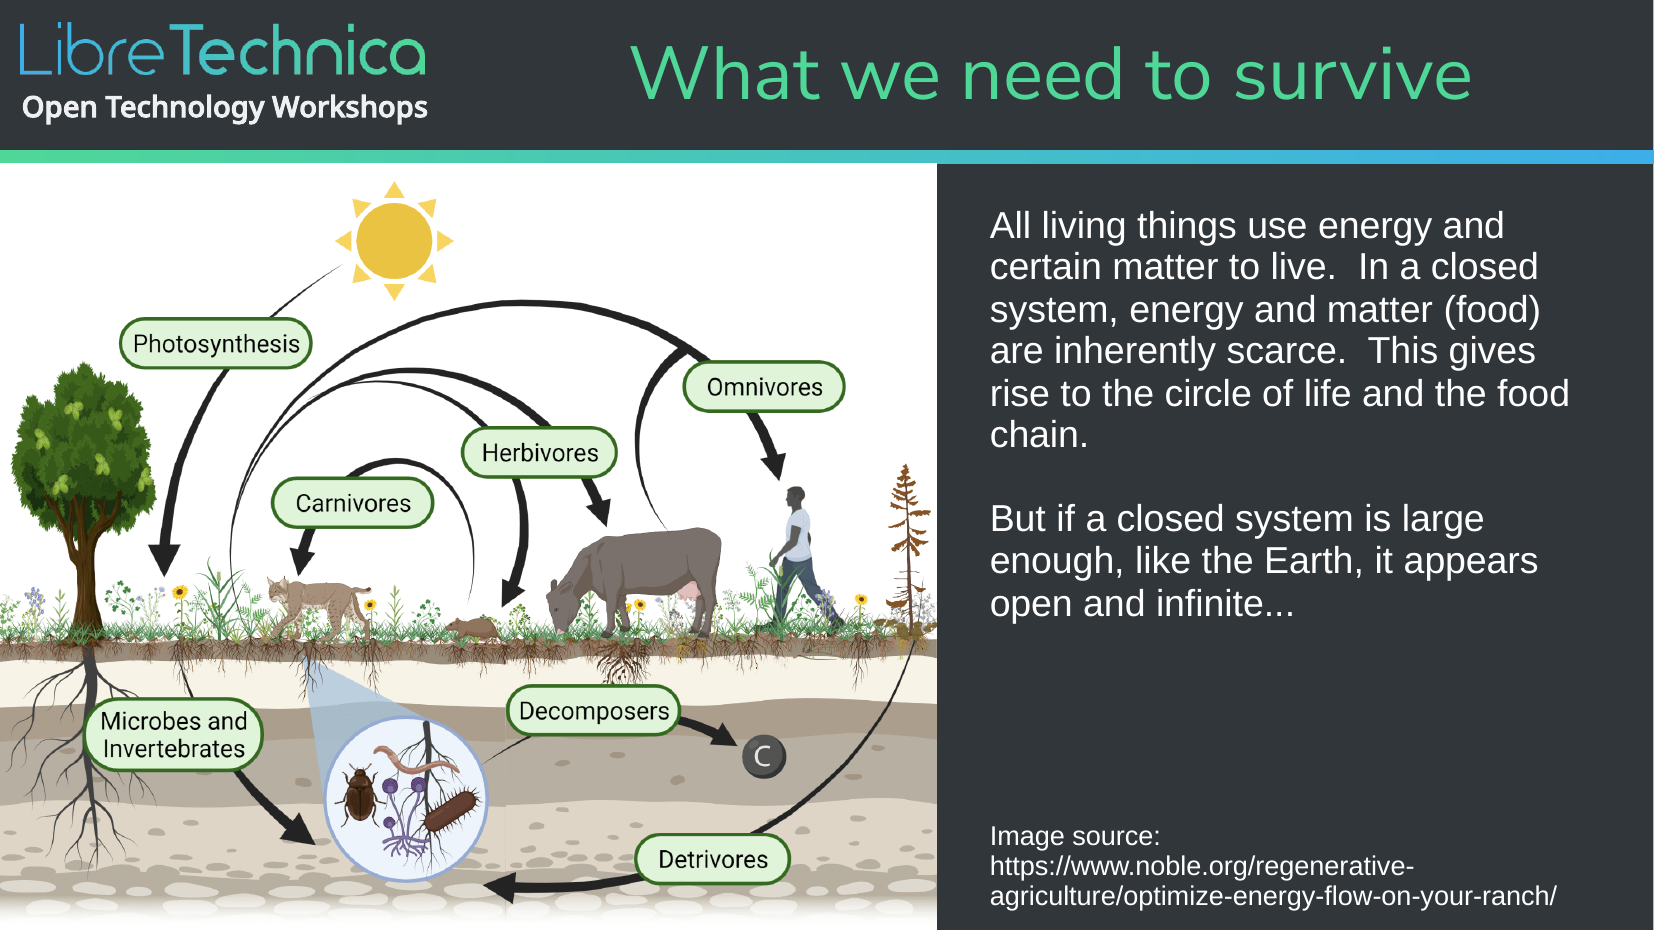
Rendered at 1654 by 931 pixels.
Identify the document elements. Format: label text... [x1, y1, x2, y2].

title Open Technology Workshops [0, 73, 450, 134]
text_box What we need to survive [450, 0, 1654, 151]
text_box [0, 150, 1654, 164]
text_box Image source: https://www.noble.org/regenerative-agriculture/optimize-energy-flow-on-your-ranch/ [975, 813, 1576, 919]
text_box All living things use energy and certain matter to live. In a closed system, energy and matter (food) are inherently scarce. This gives rise to the circle of life and the food chain. But if a closed system is large enough, like the Earth, it appears open and infinite... [975, 196, 1613, 632]
picture [20, 22, 425, 75]
picture [0, 163, 1247, 931]
